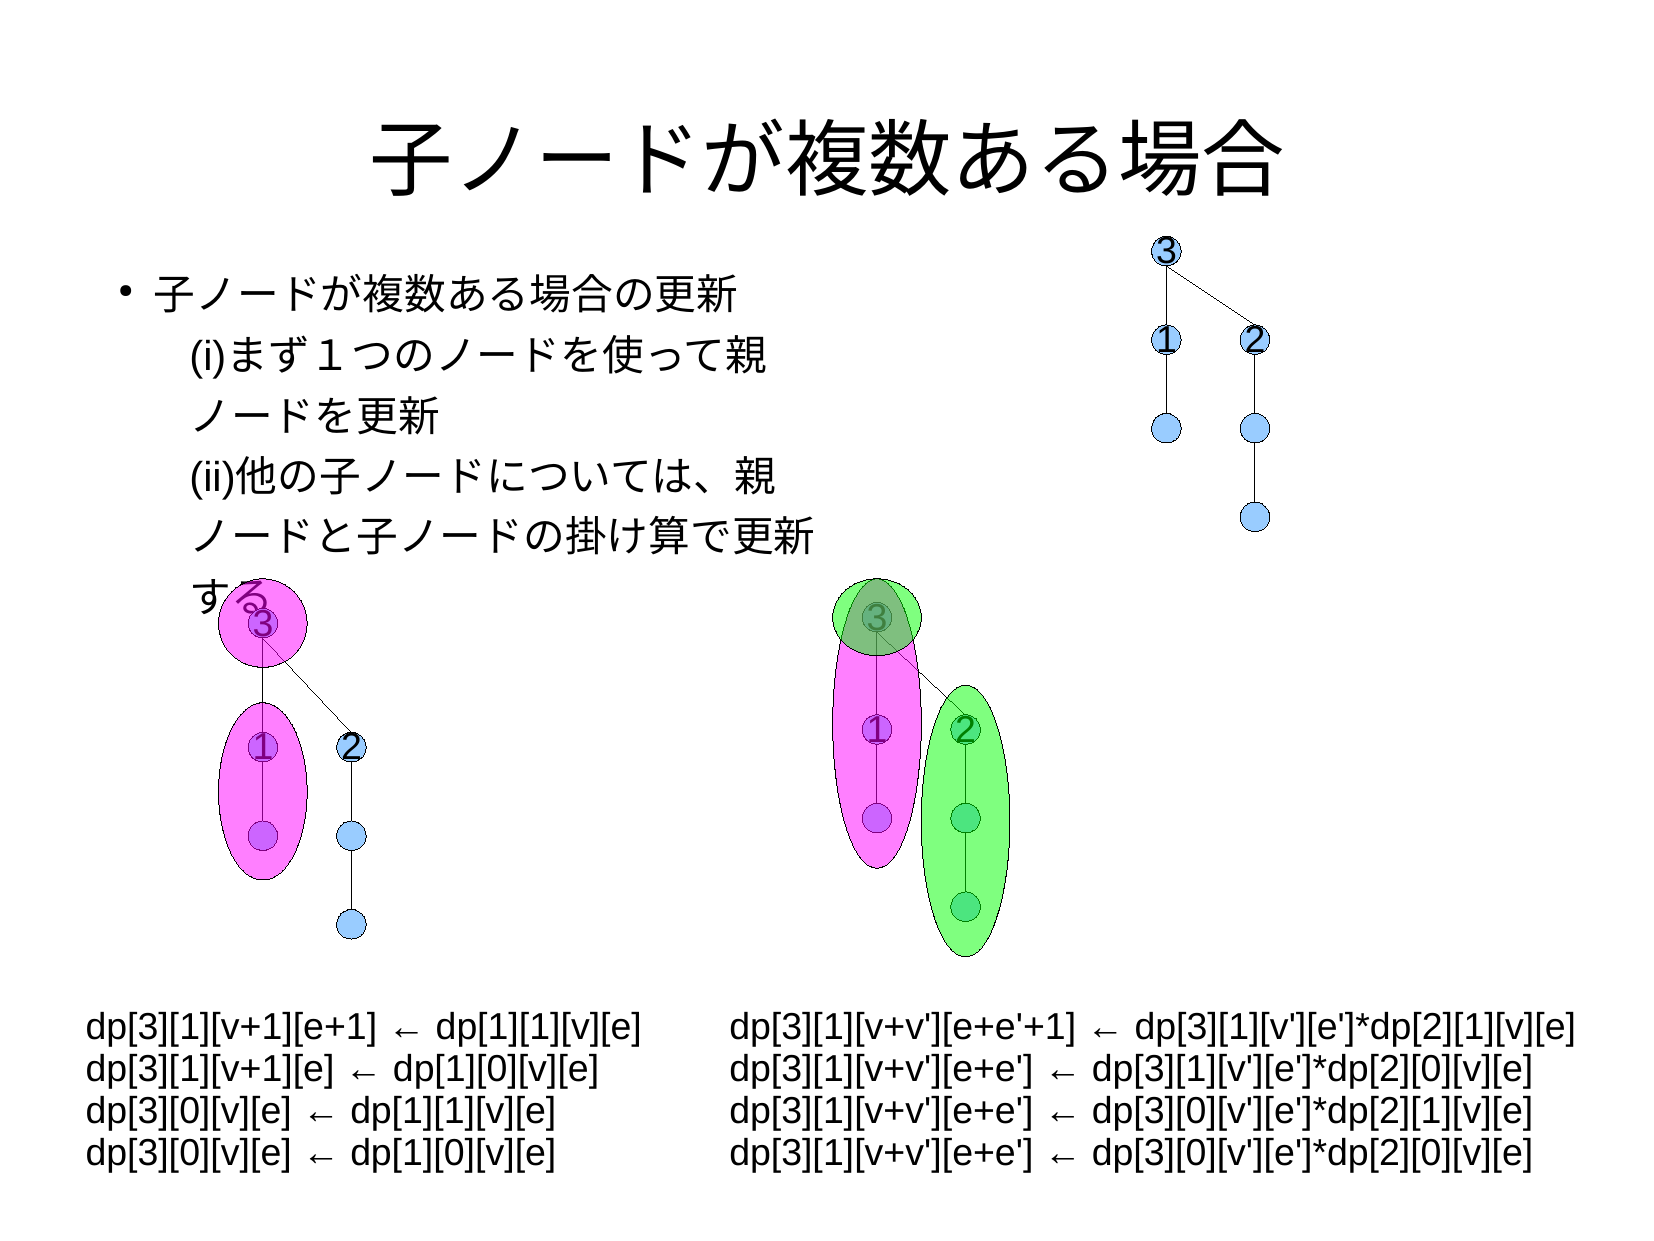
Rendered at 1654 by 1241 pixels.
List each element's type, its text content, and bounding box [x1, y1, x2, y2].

text_box [218, 578, 308, 668]
text_box [1151, 413, 1182, 443]
text_box 子ノードが複数ある場合の更新 (i)まず１つのノードを使って親ノードを更新 (ii)他の子ノードについては、親ノードと子ノードの掛け算で更新する [82, 295, 827, 591]
text_box 2 [1240, 324, 1270, 355]
text_box [1240, 413, 1270, 443]
text_box [1240, 501, 1270, 532]
text_box [832, 578, 922, 869]
text_box [218, 702, 308, 880]
text_box dp[3][1][v+1][e+1] ← dp[1][1][v][e] dp[3][1][v+1][e] ← dp[1][0][v][e] dp[3][0][v][e] ← dp[1][1][v][e] dp[3][0][v][e] ← dp[1][0][v][e] [70, 998, 714, 1182]
text_box [336, 820, 367, 851]
text_box 1 [1151, 324, 1182, 355]
text_box 3 [1151, 236, 1182, 266]
text_box [336, 909, 367, 940]
text_box dp[3][1][v+v'][e+e'+1] ← dp[3][1][v'][e']*dp[2][1][v][e] dp[3][1][v+v'][e+e'] ← dp[3][1][v'][e']*dp[2][0][v][e] dp[3][1][v+v'][e+e'] ← dp[3][0][v'][e']*dp[2][1][v][e] dp[3][1][v+v'][e+e'] ← dp[3][0][v'][e']*dp[2][0][v][e] [714, 998, 1625, 1219]
text_box 2 [336, 732, 367, 762]
title 子ノードが複数ある場合 [82, 49, 1572, 257]
text_box [921, 685, 1010, 957]
